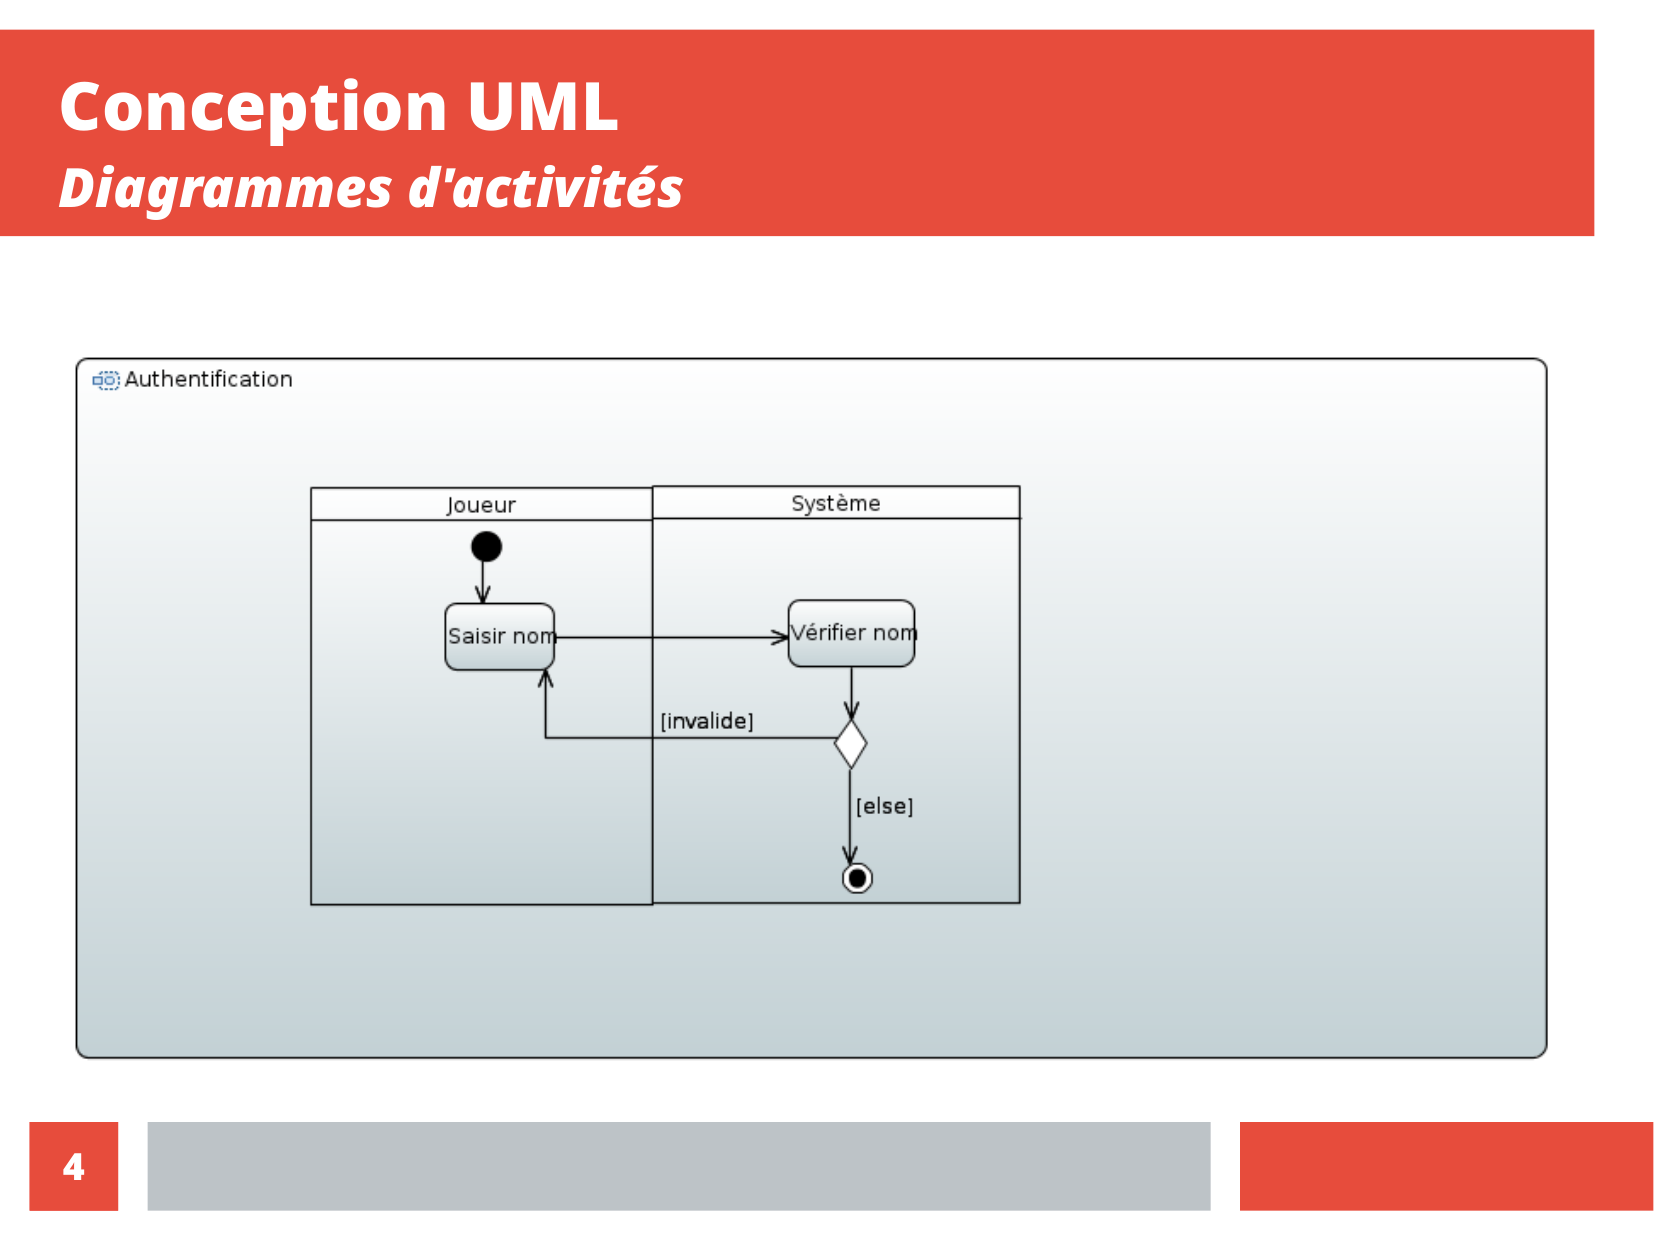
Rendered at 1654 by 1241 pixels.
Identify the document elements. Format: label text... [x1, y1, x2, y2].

picture [59, 341, 1565, 1076]
title Conception UML Diagrammes d'activités [59, 59, 1595, 207]
